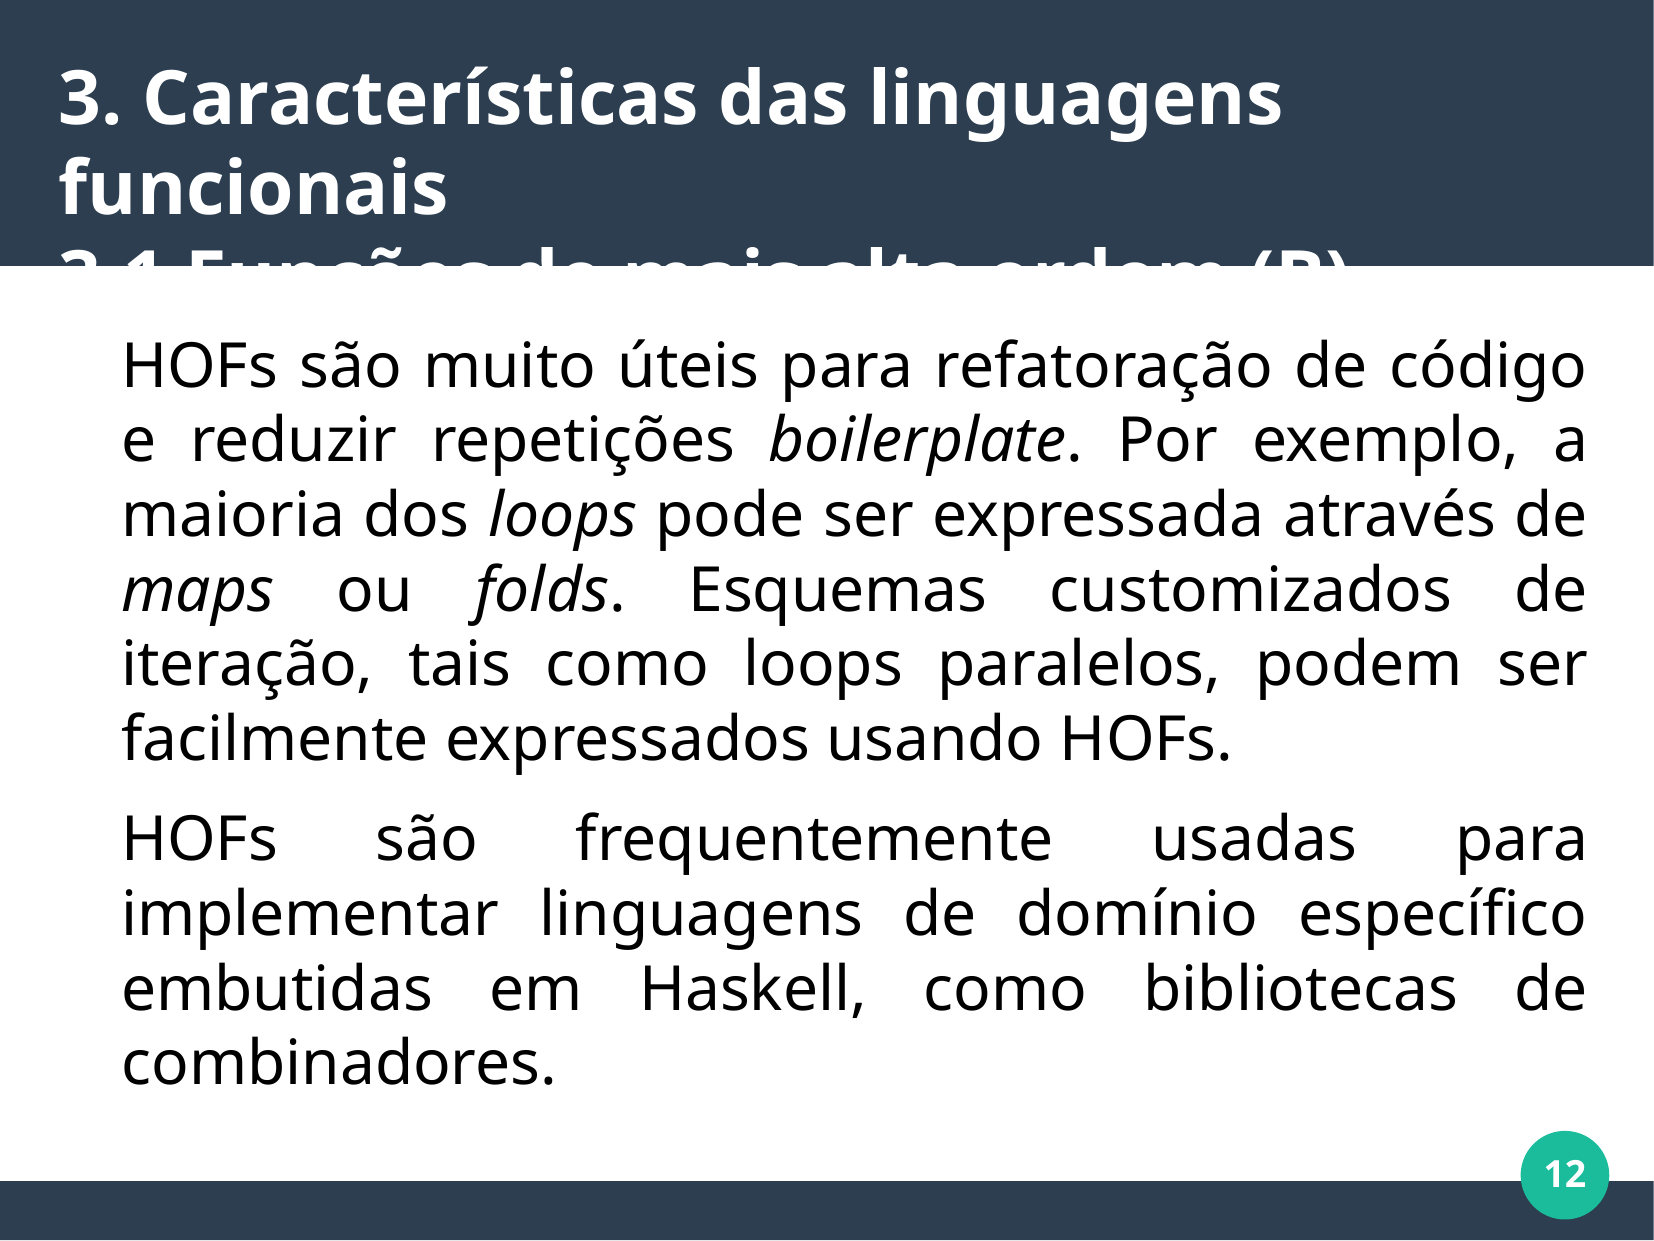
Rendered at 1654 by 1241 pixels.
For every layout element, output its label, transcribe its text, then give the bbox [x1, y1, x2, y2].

title 3. Características das linguagens funcionais 3.1 Funções de mais alta ordem (B) [59, 49, 1595, 207]
text_box <número> [1505, 1116, 1625, 1235]
list HOFs são muito úteis para refatoração de código e reduzir repetições boilerplate. Por exemplo, a maioria dos loops pode ser expressada através de maps ou folds. Esquemas customizados de iteração, tais como loops paralelos, podem ser facilmente expressados usando HOFs. HOFs são frequentemente usadas para implementar linguagens de domínio específico embutidas em Haskell, como bibliotecas de combinadores. [59, 324, 1595, 1152]
